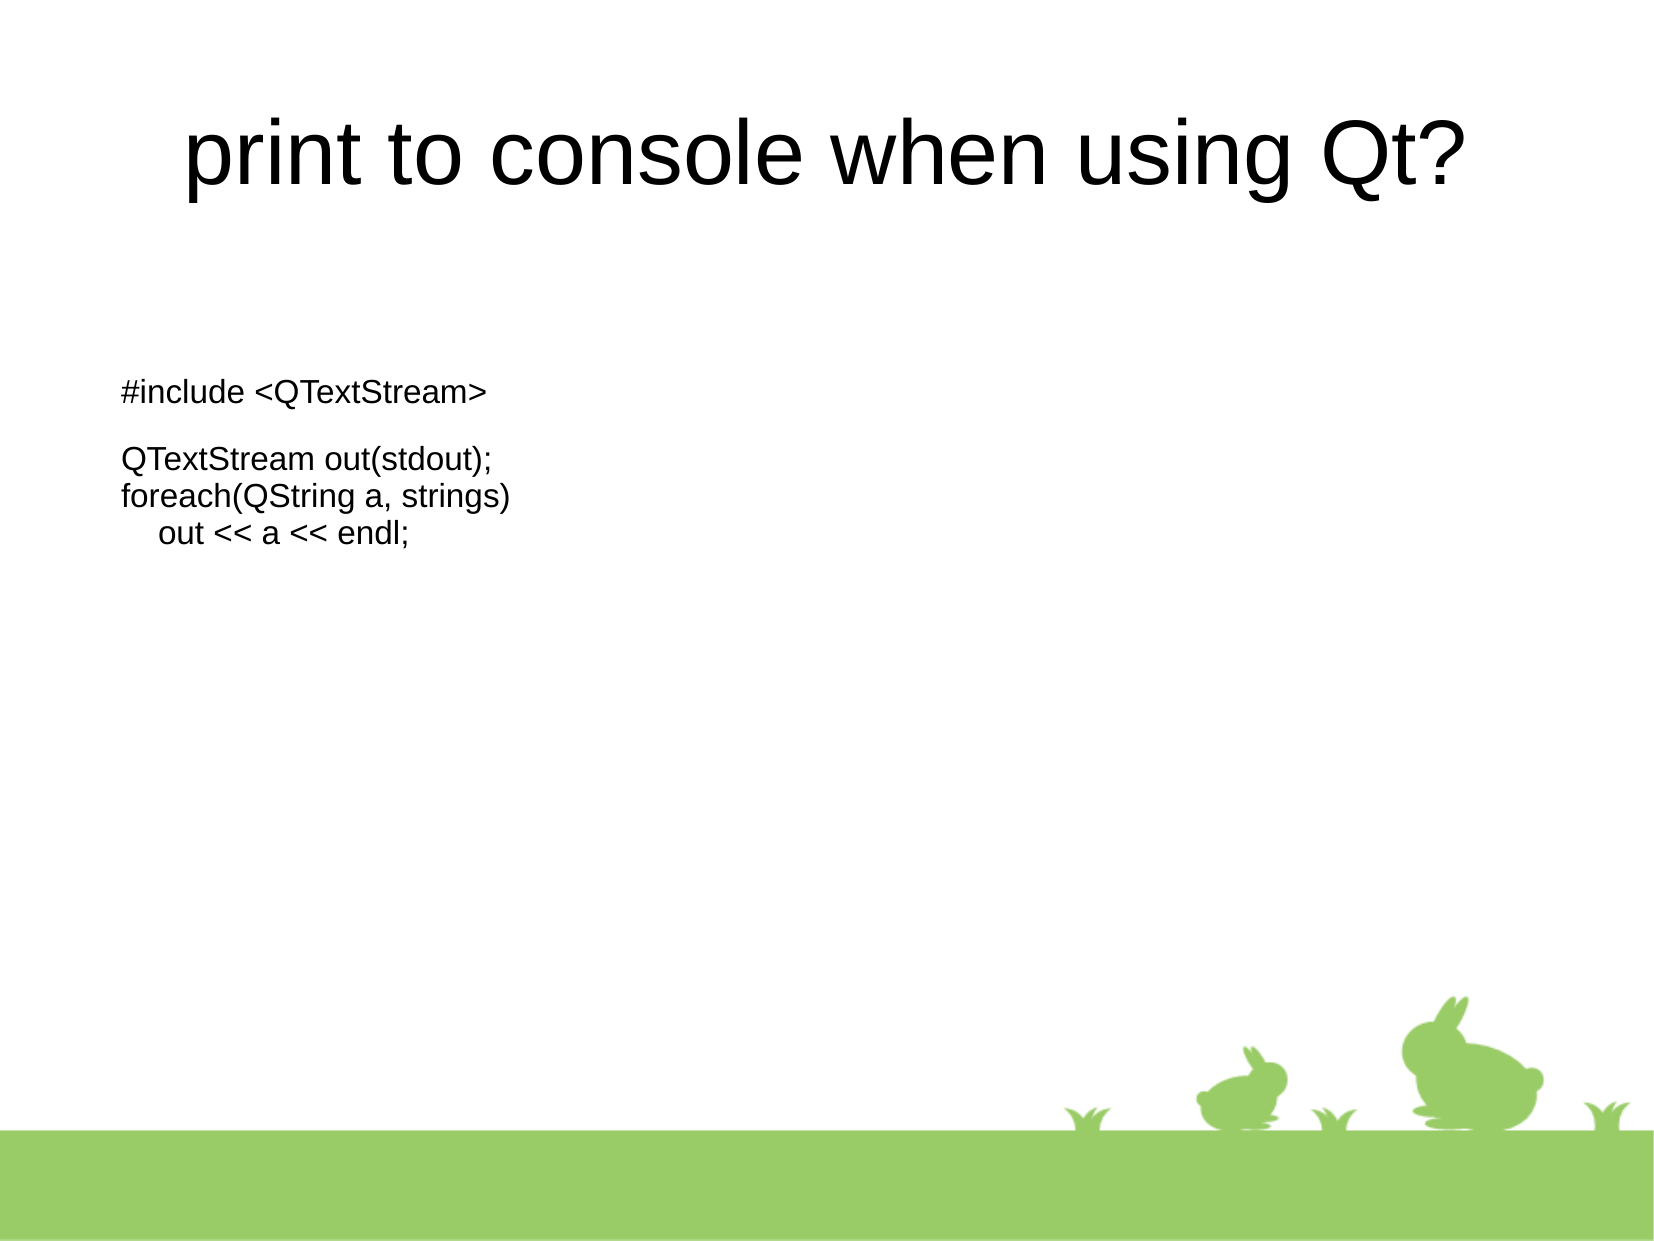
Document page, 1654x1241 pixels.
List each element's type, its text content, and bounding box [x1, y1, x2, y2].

text_box #include <QTextStream> QTextStream out(stdout); foreach(QString a, strings) out << a << endl; [106, 366, 1418, 560]
title print to console when using Qt? [82, 49, 1571, 257]
picture [0, 0, 1654, 1241]
